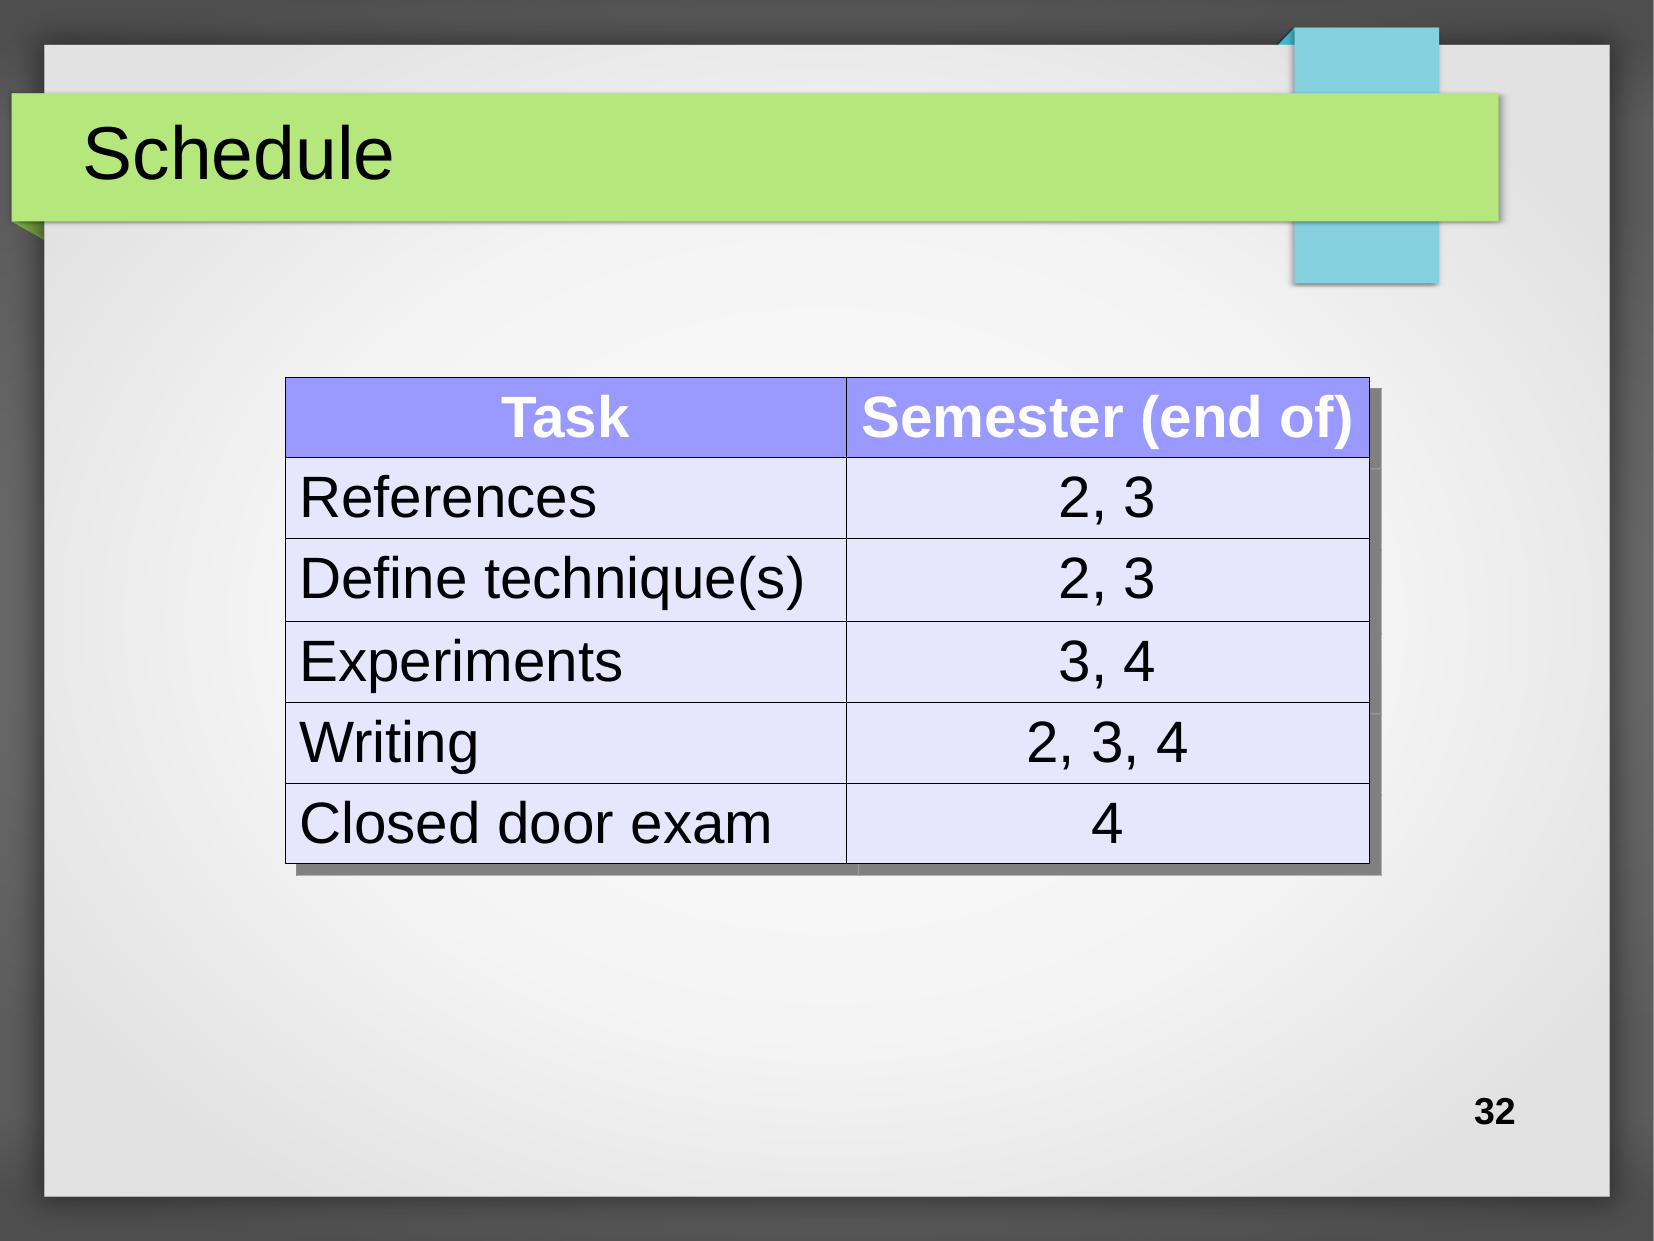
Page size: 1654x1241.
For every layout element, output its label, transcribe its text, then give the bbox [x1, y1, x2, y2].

table_cell 2, 3, 4 [847, 703, 1369, 783]
table_cell Closed door exam [286, 784, 846, 863]
table_cell 2, 3 [847, 539, 1369, 621]
table_cell 4 [847, 784, 1369, 863]
picture [0, 0, 1654, 1241]
table_cell 3, 4 [847, 622, 1369, 702]
title Schedule [82, 94, 1264, 213]
table_header Task [286, 378, 846, 457]
table_header Semester (end of) [847, 378, 1369, 457]
table_cell Define technique(s) [286, 539, 846, 621]
table_cell 2, 3 [847, 458, 1369, 538]
table_cell Writing [286, 703, 846, 783]
table_cell Experiments [286, 622, 846, 702]
table_cell References [286, 458, 846, 538]
text_box <number> [1459, 1083, 1654, 1154]
